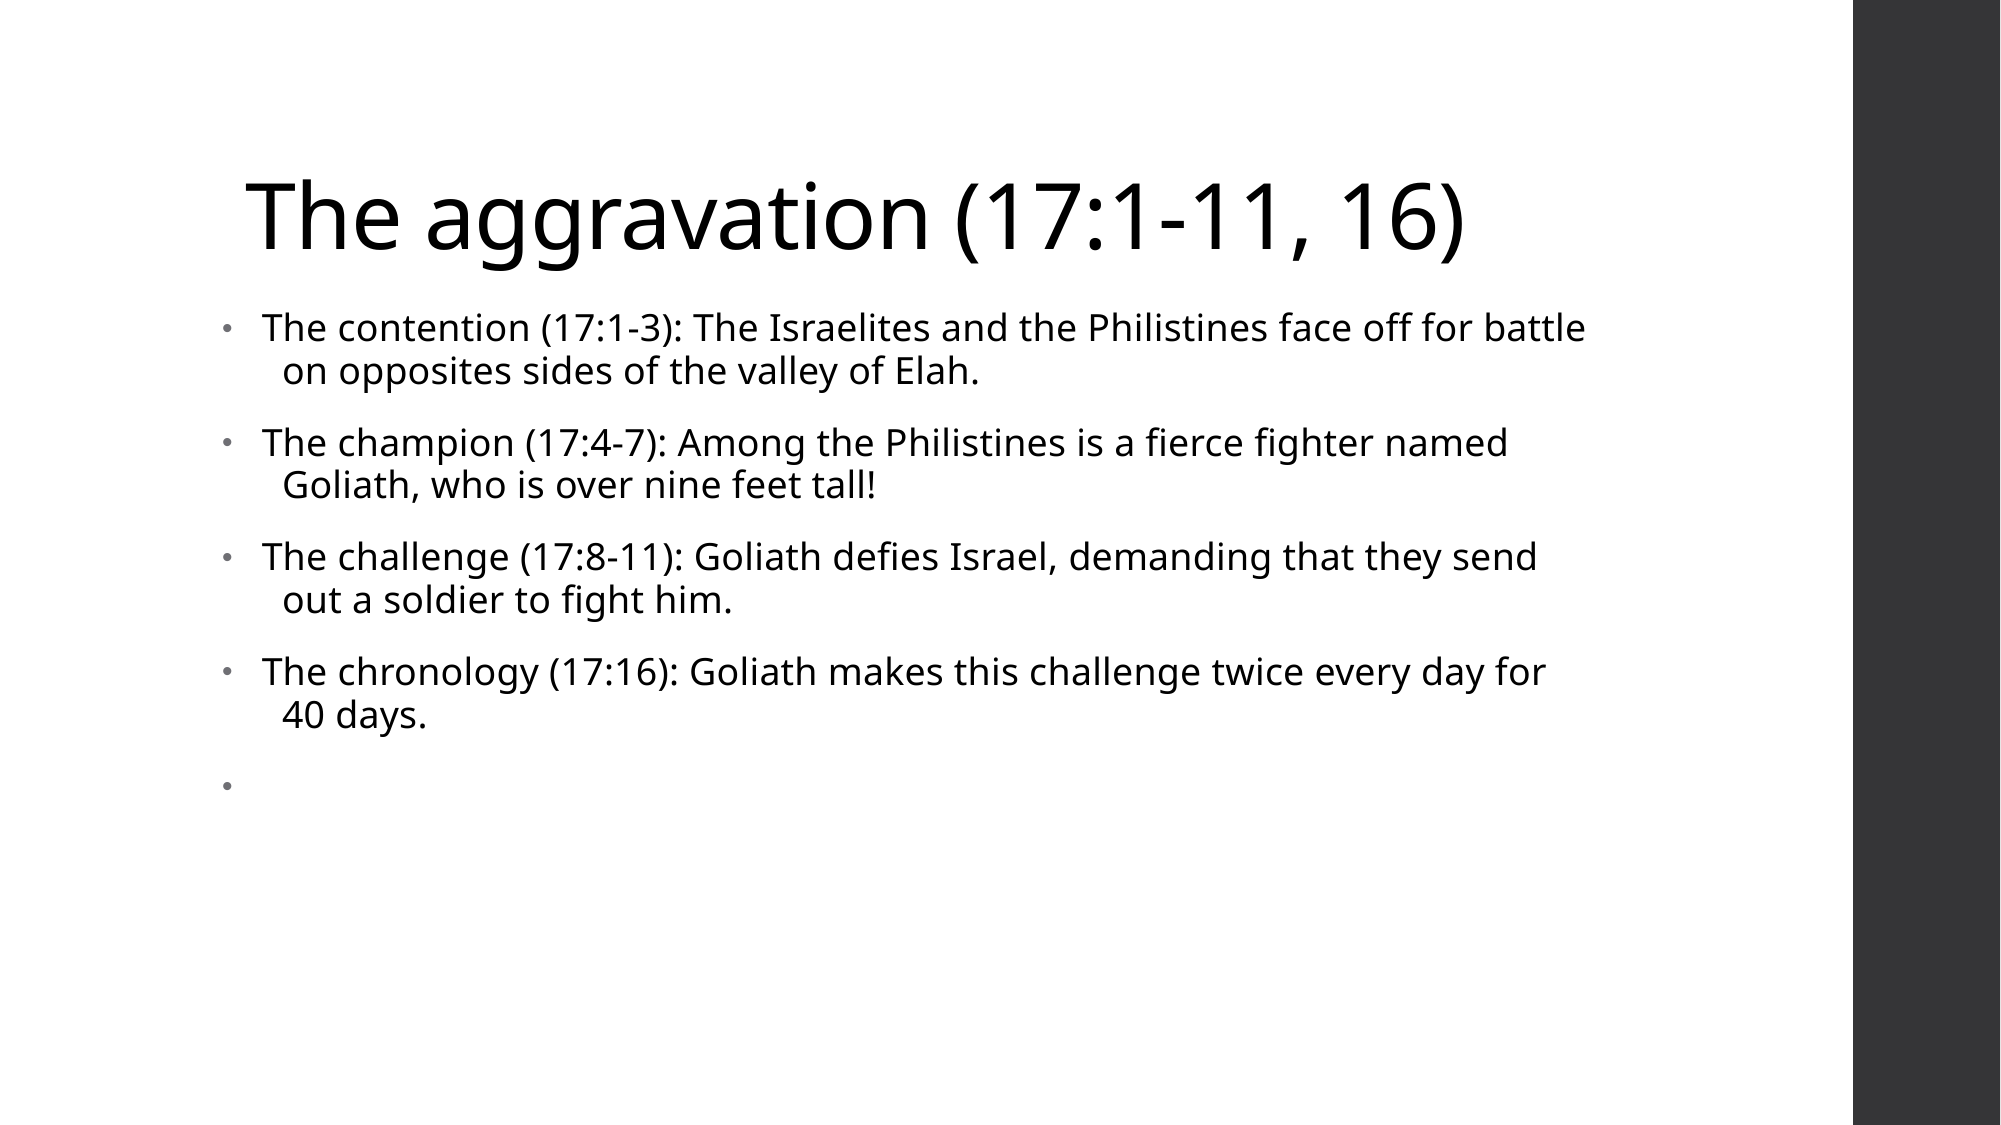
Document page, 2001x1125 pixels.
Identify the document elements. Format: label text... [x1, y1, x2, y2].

title The aggravation (17:1-11, 16) [206, 60, 1797, 278]
list The contention (17:1-3): The Israelites and the Philistines face off for battle on opposites sides of the valley of Elah. The champion (17:4-7): Among the Philistines is a fierce fighter named Goliath, who is over nine feet tall! The challenge (17:8-11): Goliath defies Israel, demanding that they send out a soldier to fight him. The chronology (17:16): Goliath makes this challenge twice every day for 40 days. [206, 299, 1617, 1014]
